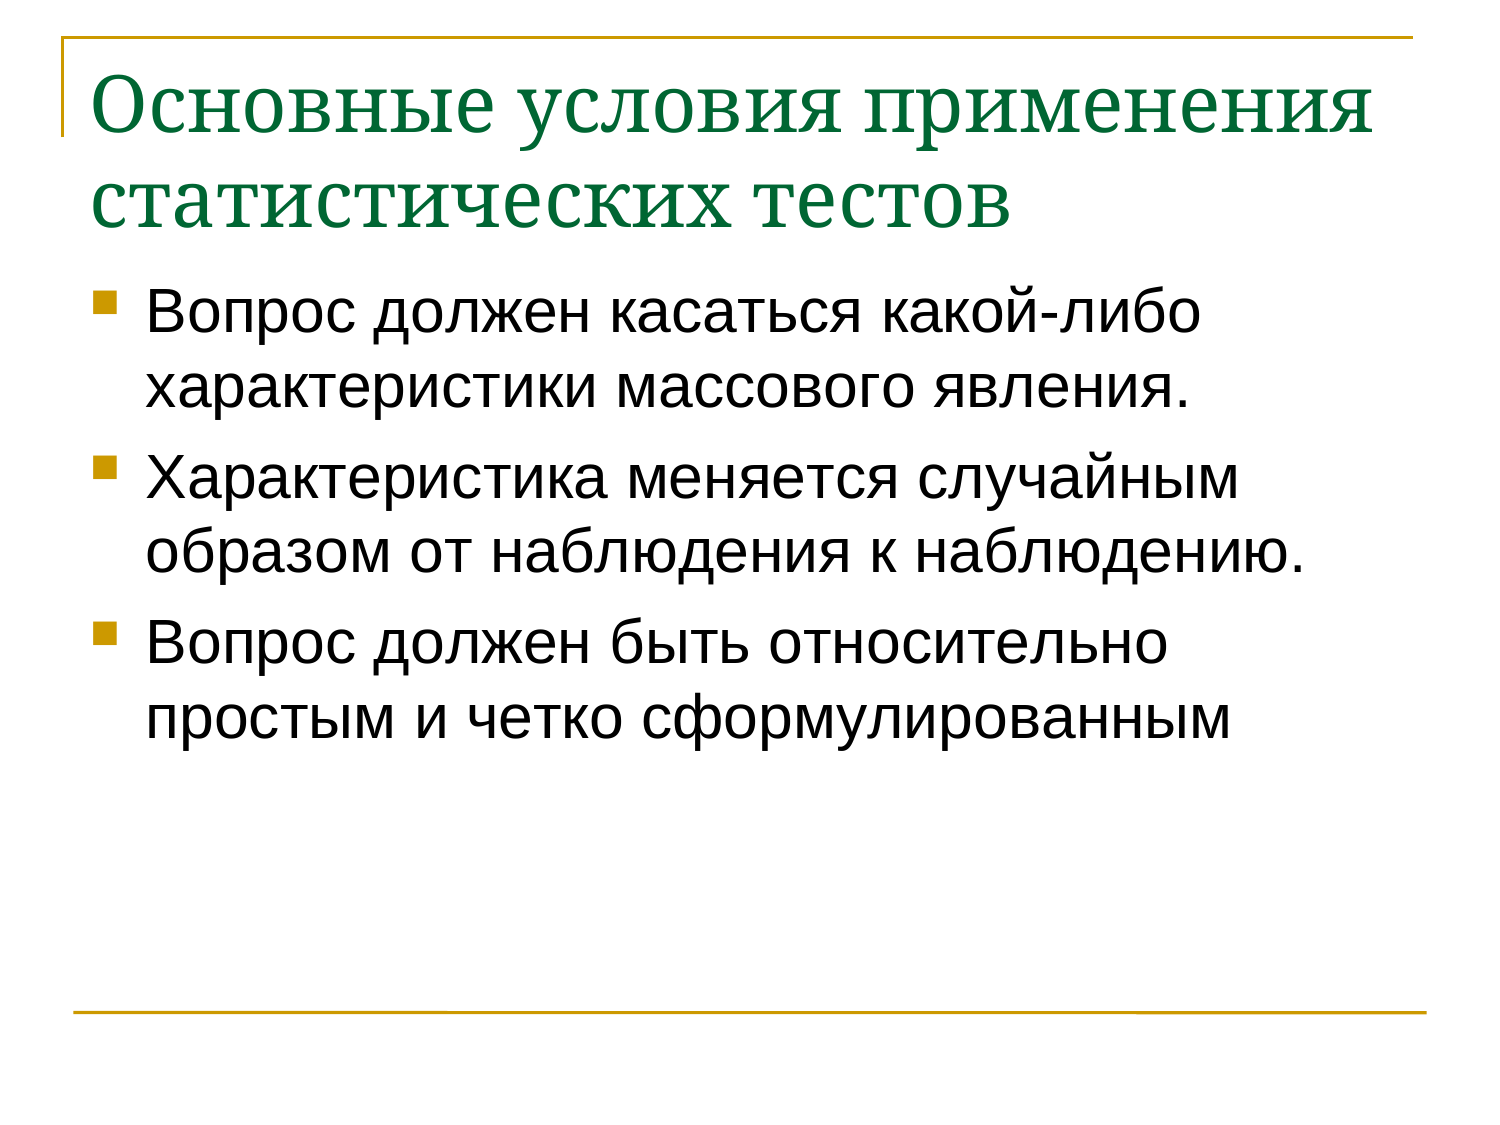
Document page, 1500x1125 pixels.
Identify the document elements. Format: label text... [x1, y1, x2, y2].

title Основные условия применения статистических тестов [75, 45, 1426, 233]
list Вопрос должен касаться какой-либо характеристики массового явления. Характеристика меняется случайным образом от наблюдения к наблюдению. Вопрос должен быть относительно простым и четко сформулированным [75, 262, 1426, 1006]
